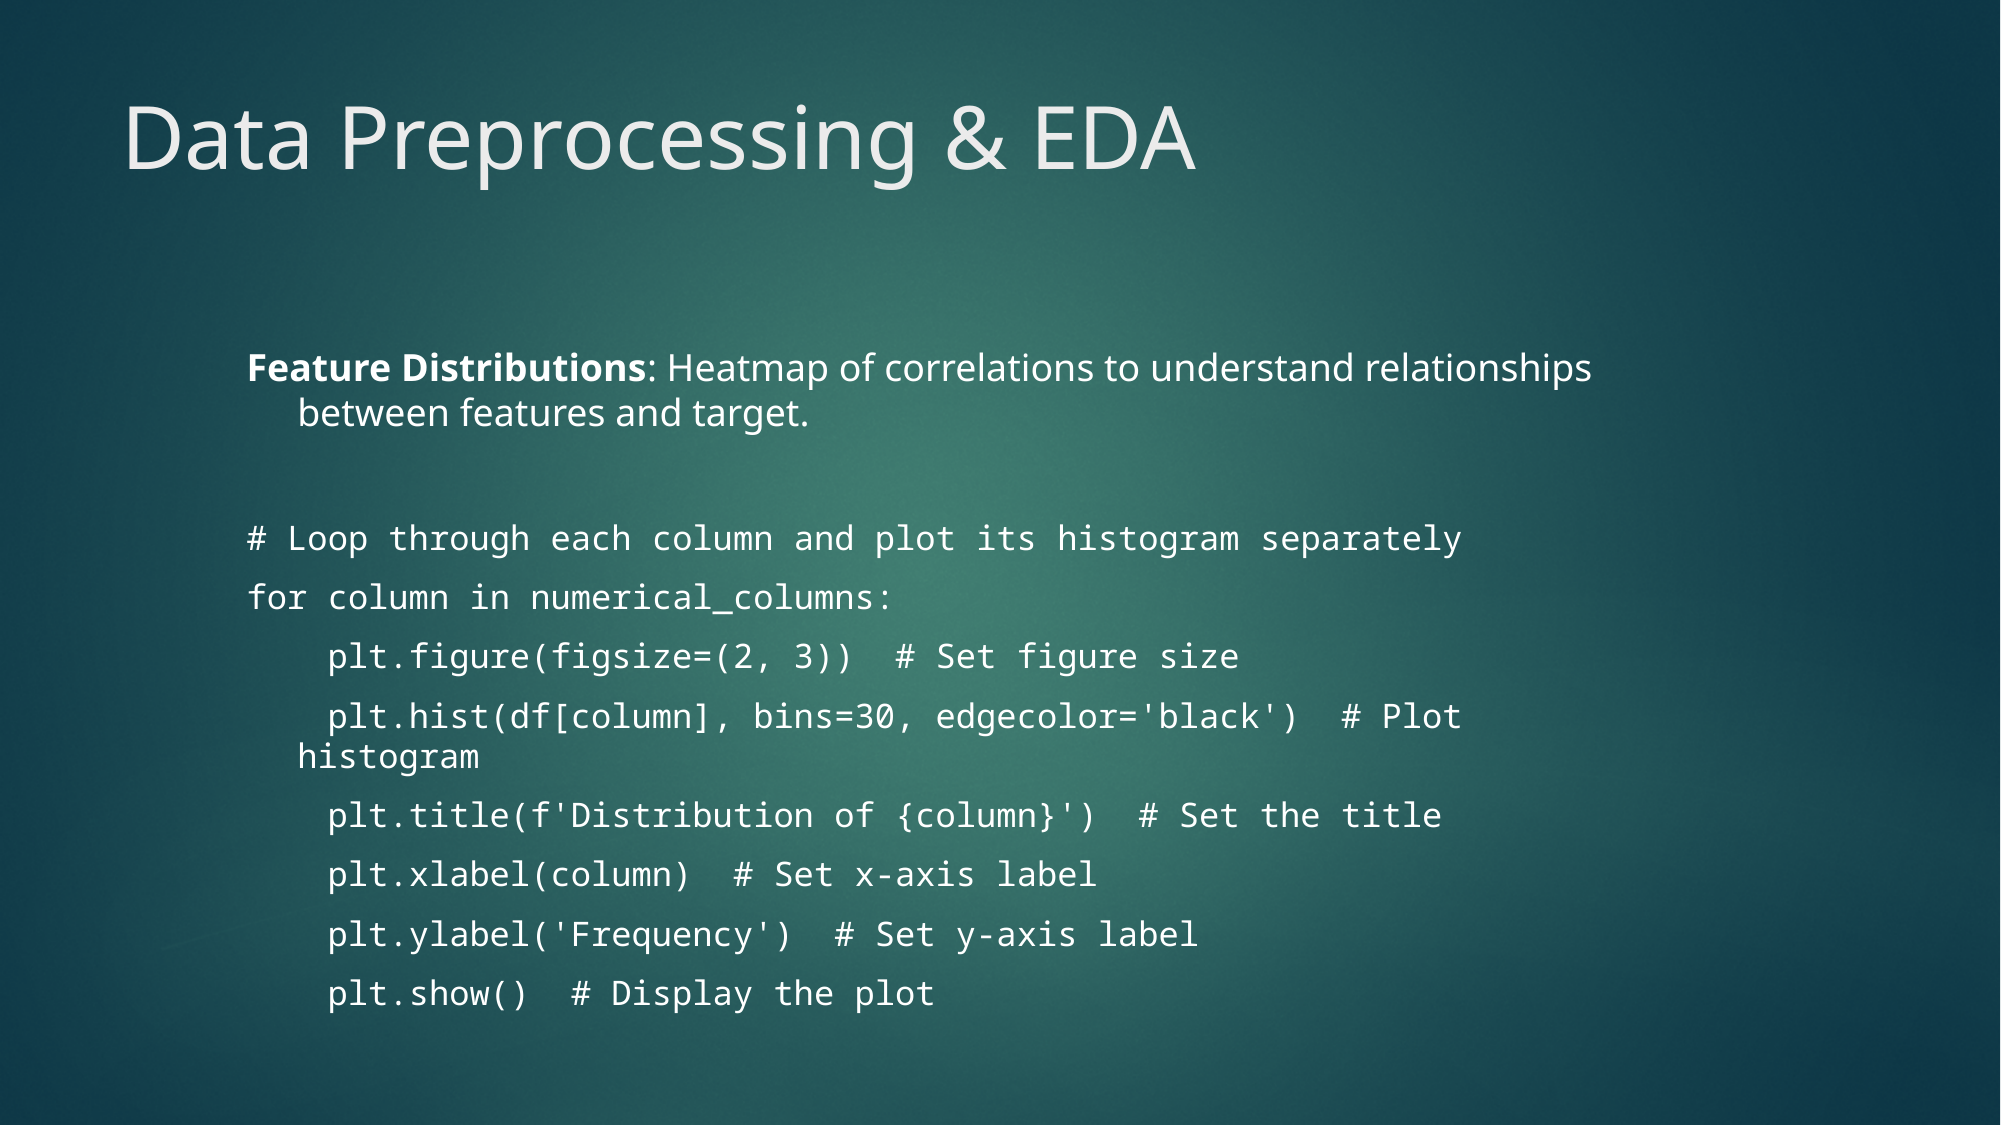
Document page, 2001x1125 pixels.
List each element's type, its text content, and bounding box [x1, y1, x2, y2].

title Data Preprocessing & EDA [106, 74, 1649, 305]
list Feature Distributions: Heatmap of correlations to understand relationships between features and target. # Loop through each column and plot its histogram separately for column in numerical_columns: plt.figure(figsize=(2, 3)) # Set figure size plt.hist(df[column], bins=30, edgecolor='black') # Plot histogram plt.title(f'Distribution of {column}') # Set the title plt.xlabel(column) # Set x-axis label plt.ylabel('Frequency') # Set y-axis label plt.show() # Display the plot [181, 336, 1649, 1026]
